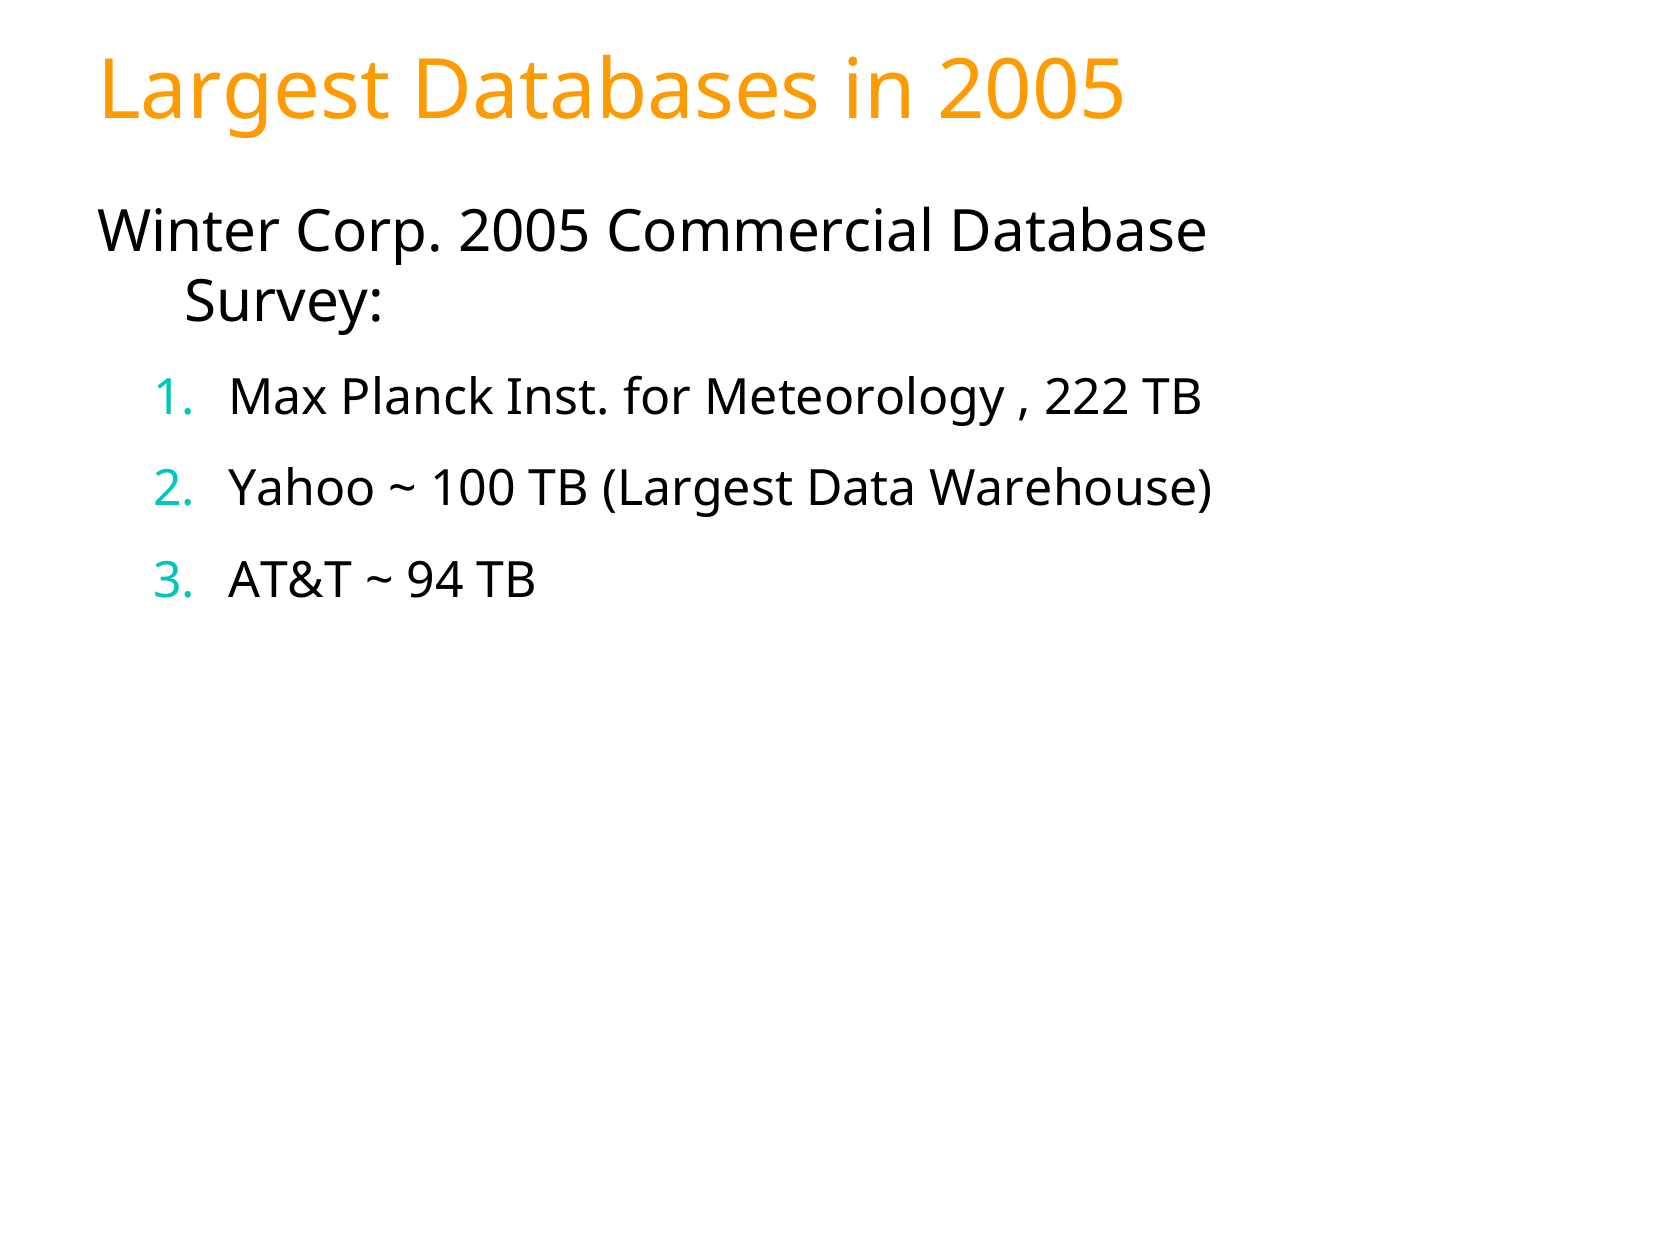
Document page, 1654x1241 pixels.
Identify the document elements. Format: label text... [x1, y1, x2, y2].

list Winter Corp. 2005 Commercial Database Survey: Max Planck Inst. for Meteorology , 222 TB Yahoo ~ 100 TB (Largest Data Warehouse) AT&T ~ 94 TB [82, 185, 1306, 827]
title Largest Databases in 2005 [82, 31, 1585, 156]
